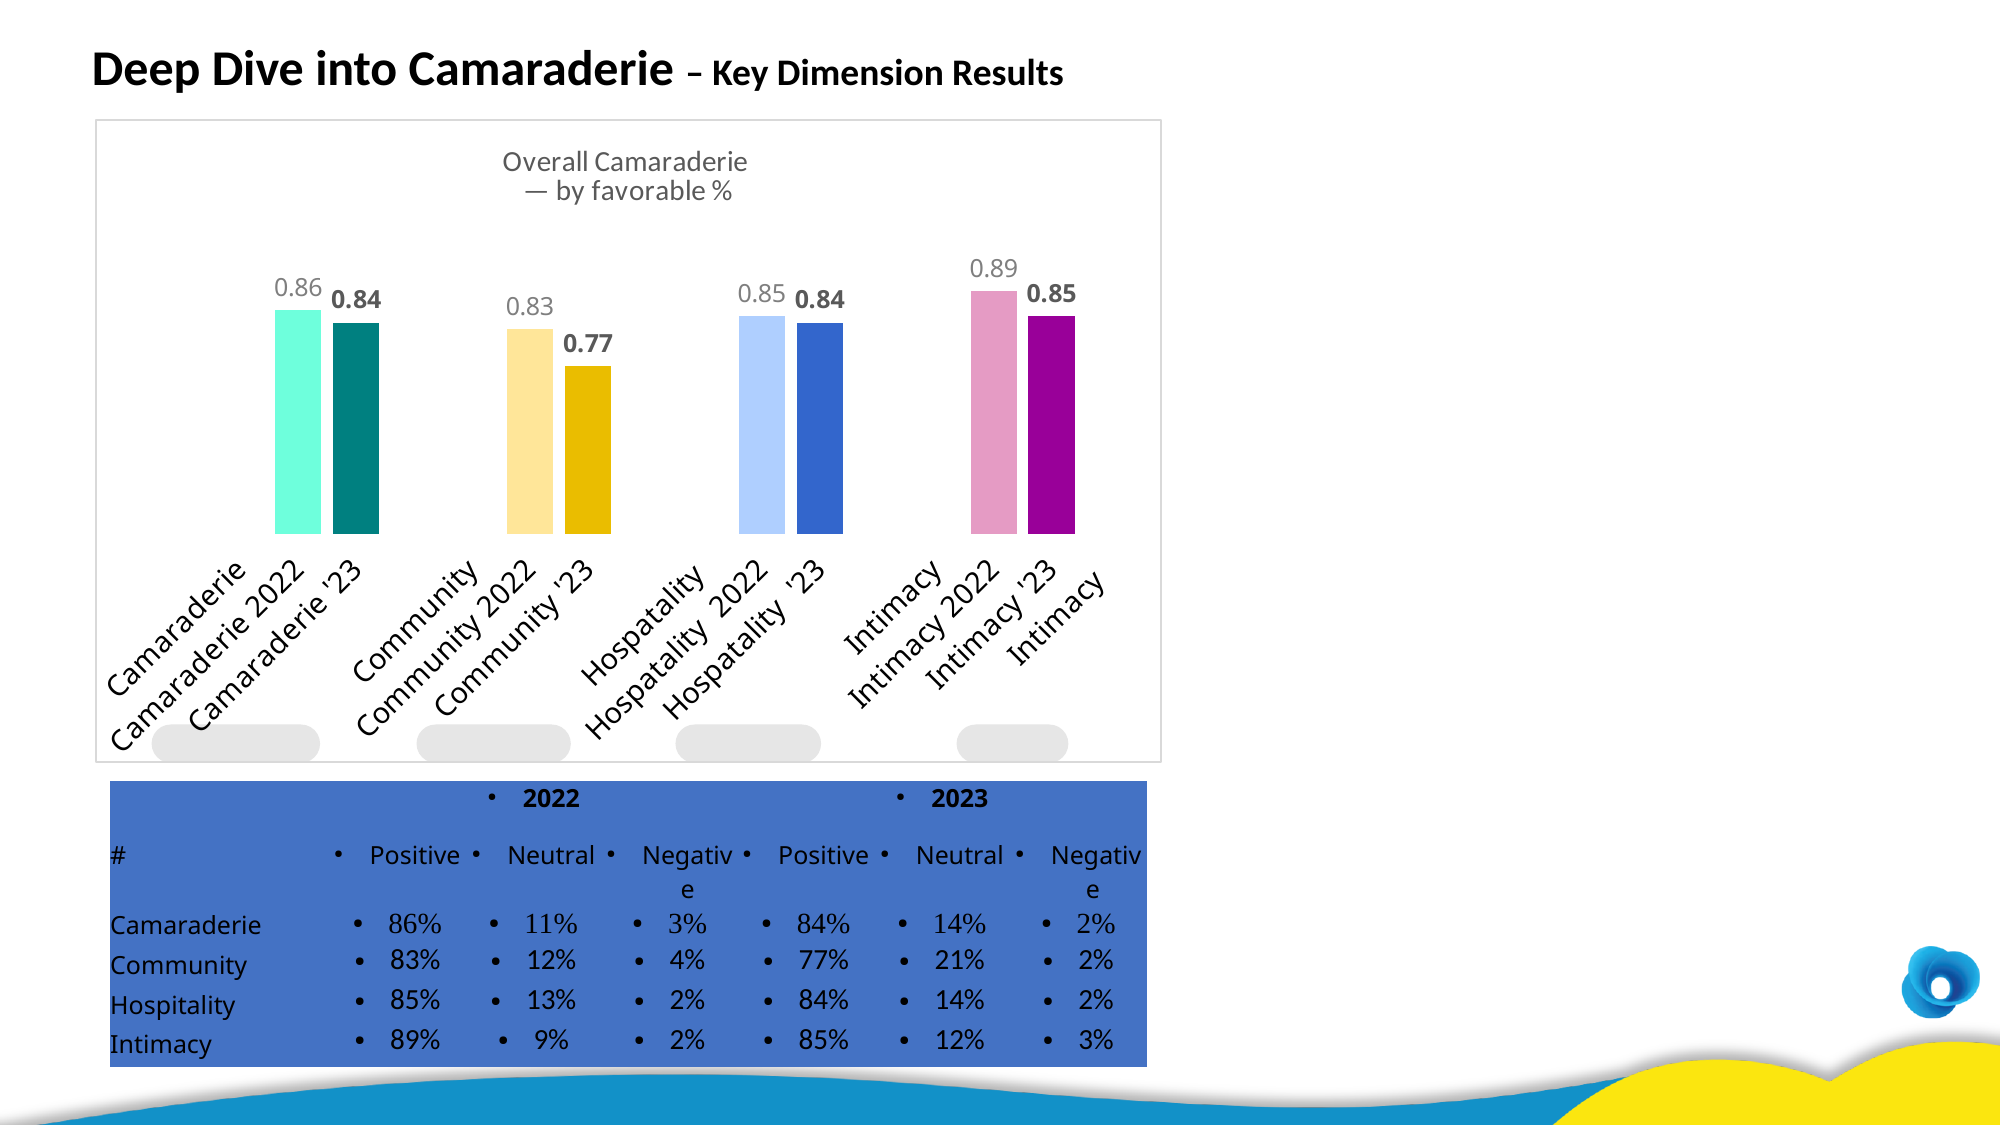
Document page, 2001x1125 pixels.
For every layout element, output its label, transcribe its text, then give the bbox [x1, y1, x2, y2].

table_cell 12% [874, 1027, 1010, 1067]
text_box Deep Dive into Camaraderie – Key Dimension Results [76, 28, 1811, 104]
table_cell 77% [738, 948, 874, 987]
table_cell Negative [602, 838, 738, 908]
table_cell Positive [738, 838, 874, 908]
table_cell Positive [329, 838, 466, 908]
table_cell 83% [329, 948, 466, 987]
table_cell 86% [329, 908, 466, 948]
table_cell 11% [466, 908, 602, 948]
table_cell # [110, 838, 329, 908]
table_cell 14% [874, 908, 1010, 948]
table_cell Intimacy [110, 1027, 329, 1067]
table_cell 2% [602, 1027, 738, 1067]
table_cell 84% [738, 908, 874, 948]
table_cell 2% [1010, 948, 1147, 987]
table_header 2023 [738, 781, 1147, 838]
table_cell 3% [602, 908, 738, 948]
table_cell Neutral [874, 838, 1010, 908]
table_cell 9% [466, 1027, 602, 1067]
table_cell 84% [738, 987, 874, 1027]
table_cell 14% [874, 987, 1010, 1027]
table_cell 89% [329, 1027, 466, 1067]
table_cell Negative [1010, 838, 1147, 908]
table_cell 2% [1010, 987, 1147, 1027]
table_cell Neutral [466, 838, 602, 908]
table_cell Community [110, 948, 329, 987]
table_cell 85% [329, 987, 466, 1027]
table_cell Camaraderie [110, 908, 329, 948]
table_cell 3% [1010, 1027, 1147, 1067]
table_cell 2% [602, 987, 738, 1027]
table_cell 85% [738, 1027, 874, 1067]
table_cell Hospitality [110, 987, 329, 1027]
table_cell 12% [466, 948, 602, 987]
table_header 2022 [329, 781, 738, 838]
table_cell 2% [1010, 908, 1147, 948]
table_cell 4% [602, 948, 738, 987]
table_cell 21% [874, 948, 1010, 987]
chart [95, 119, 1162, 763]
table_header [110, 781, 329, 838]
table_cell 13% [466, 987, 602, 1027]
